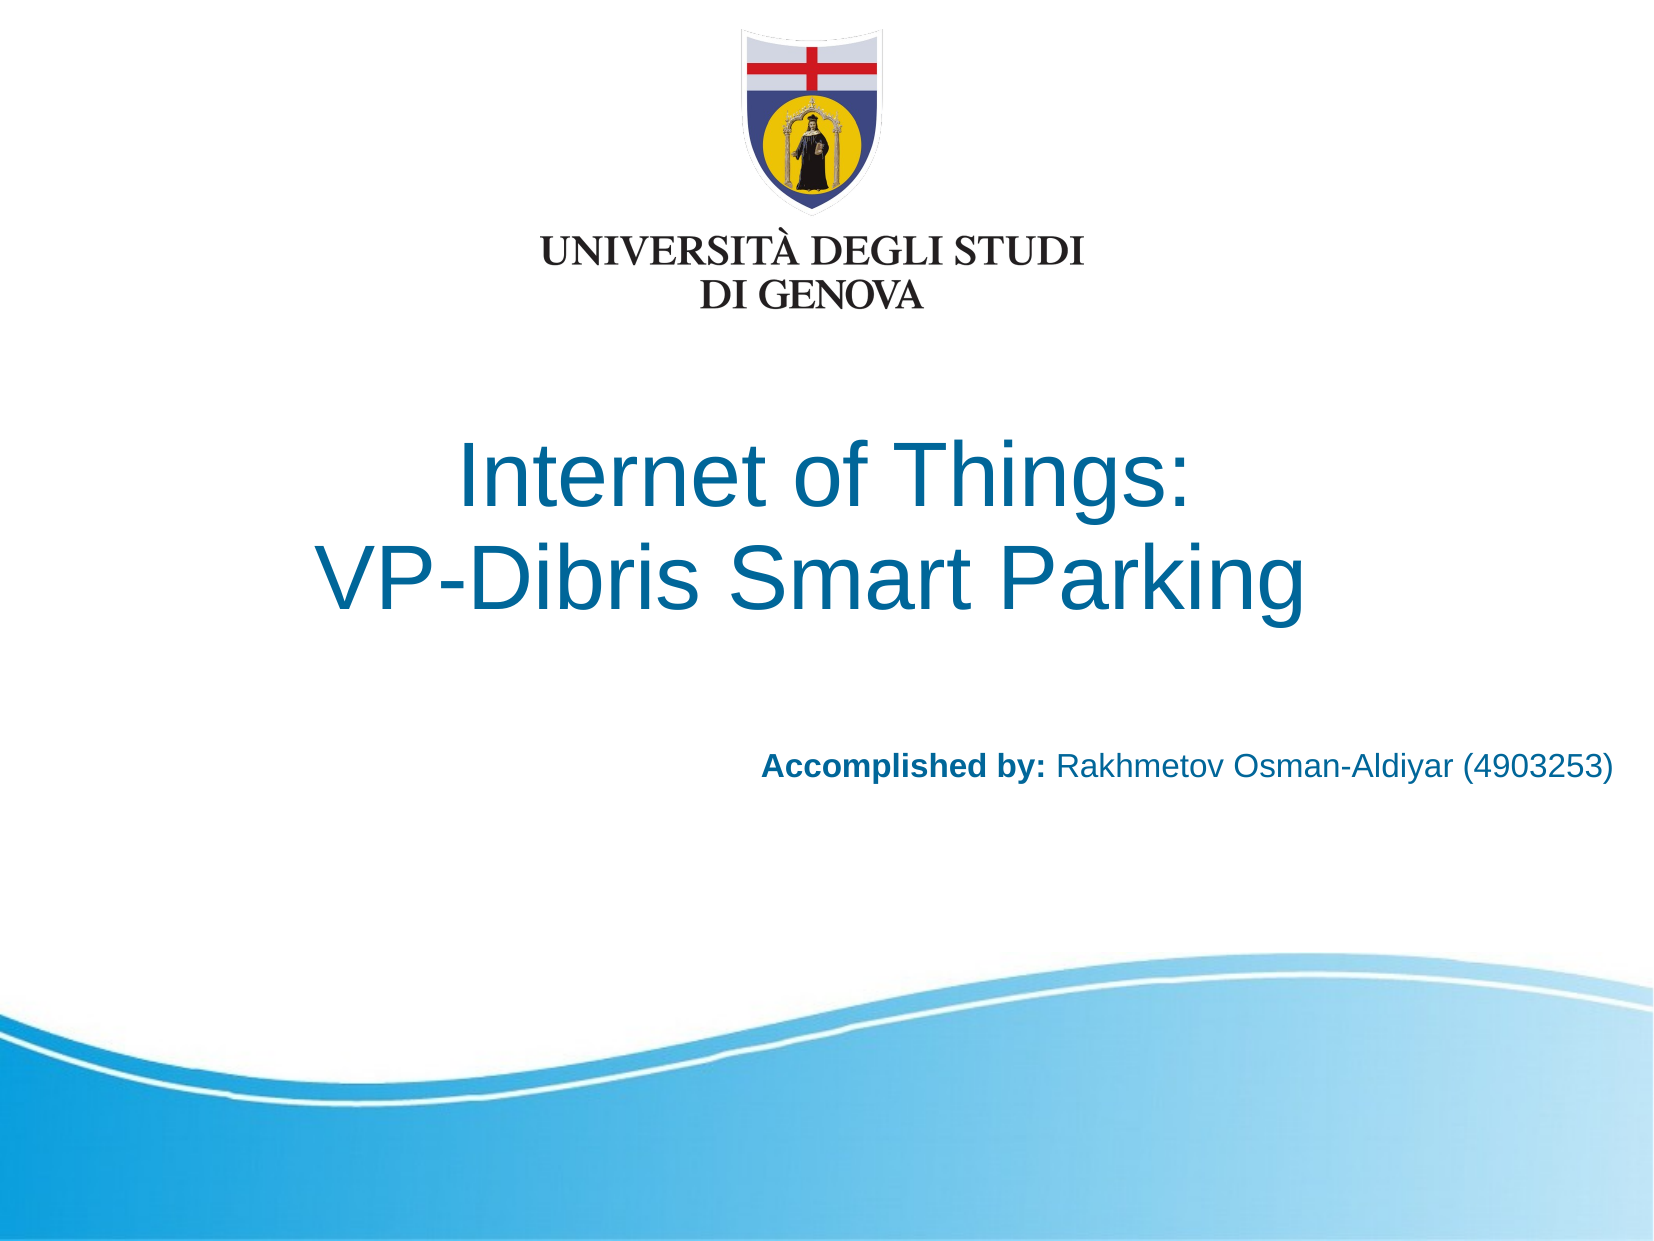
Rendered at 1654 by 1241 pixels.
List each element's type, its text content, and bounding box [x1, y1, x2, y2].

title Accomplished by: Rakhmetov Osman-Aldiyar (4903253) [735, 662, 1651, 870]
picture [540, 29, 1084, 310]
picture [0, 952, 1654, 1241]
title Internet of Things: VP-Dibris Smart Parking [0, 422, 1651, 631]
